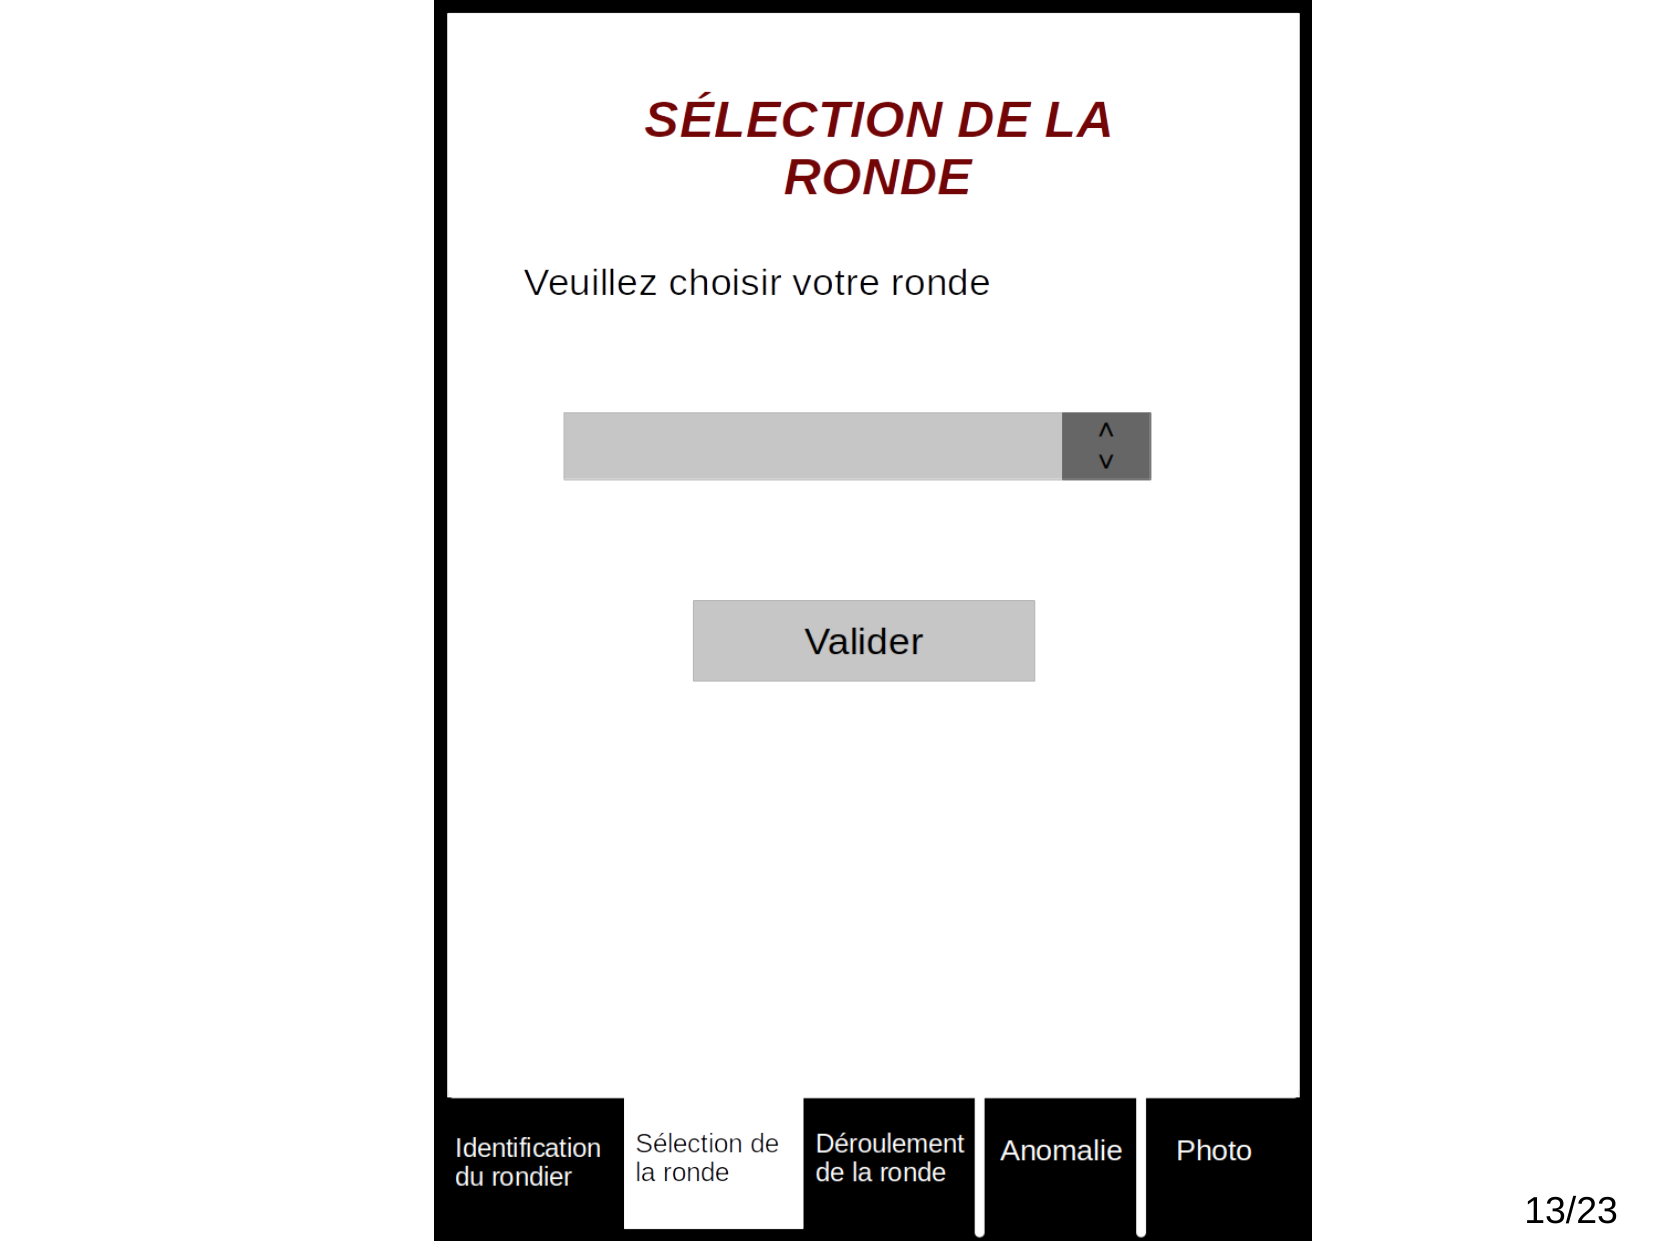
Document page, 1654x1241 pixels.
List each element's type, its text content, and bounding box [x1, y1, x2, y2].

picture [434, 0, 1312, 1241]
text_box <numéro>/23 [1509, 1182, 1654, 1241]
